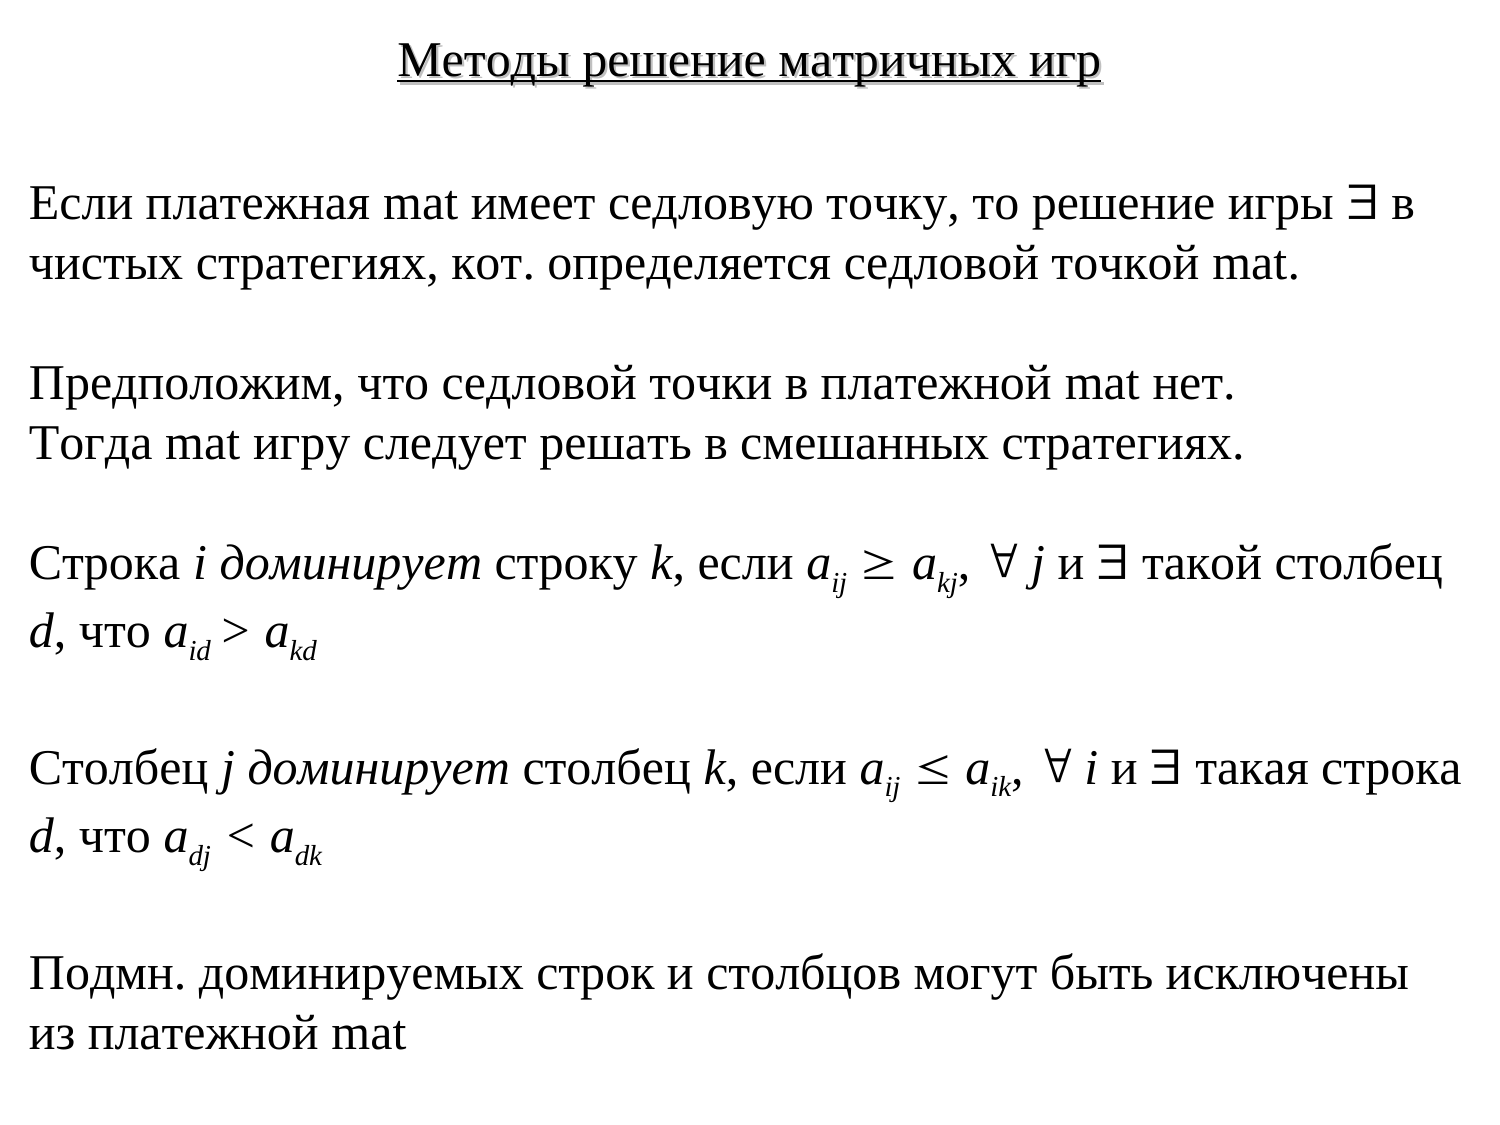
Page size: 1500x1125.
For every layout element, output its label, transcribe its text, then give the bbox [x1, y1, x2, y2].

text_box Если платежная mat имеет седловую точку, то решение игры  в чистых стратегиях, кот. определяется седловой точкой mat. Предположим, что седловой точки в платежной mat нет. Тогда mat игру следует решать в смешанных стратегиях. Строка i доминирует строку k, если aij  akj,  j и  такой столбец d, что aid > akd Столбец j доминирует столбец k, если aij  aik,  i и  такая строка d, что adj < adk Подмн. доминируемых строк и столбцов могут быть исключены из платежной mat [14, 161, 1483, 1068]
text_box Методы решение матричных игр [382, 18, 1129, 95]
